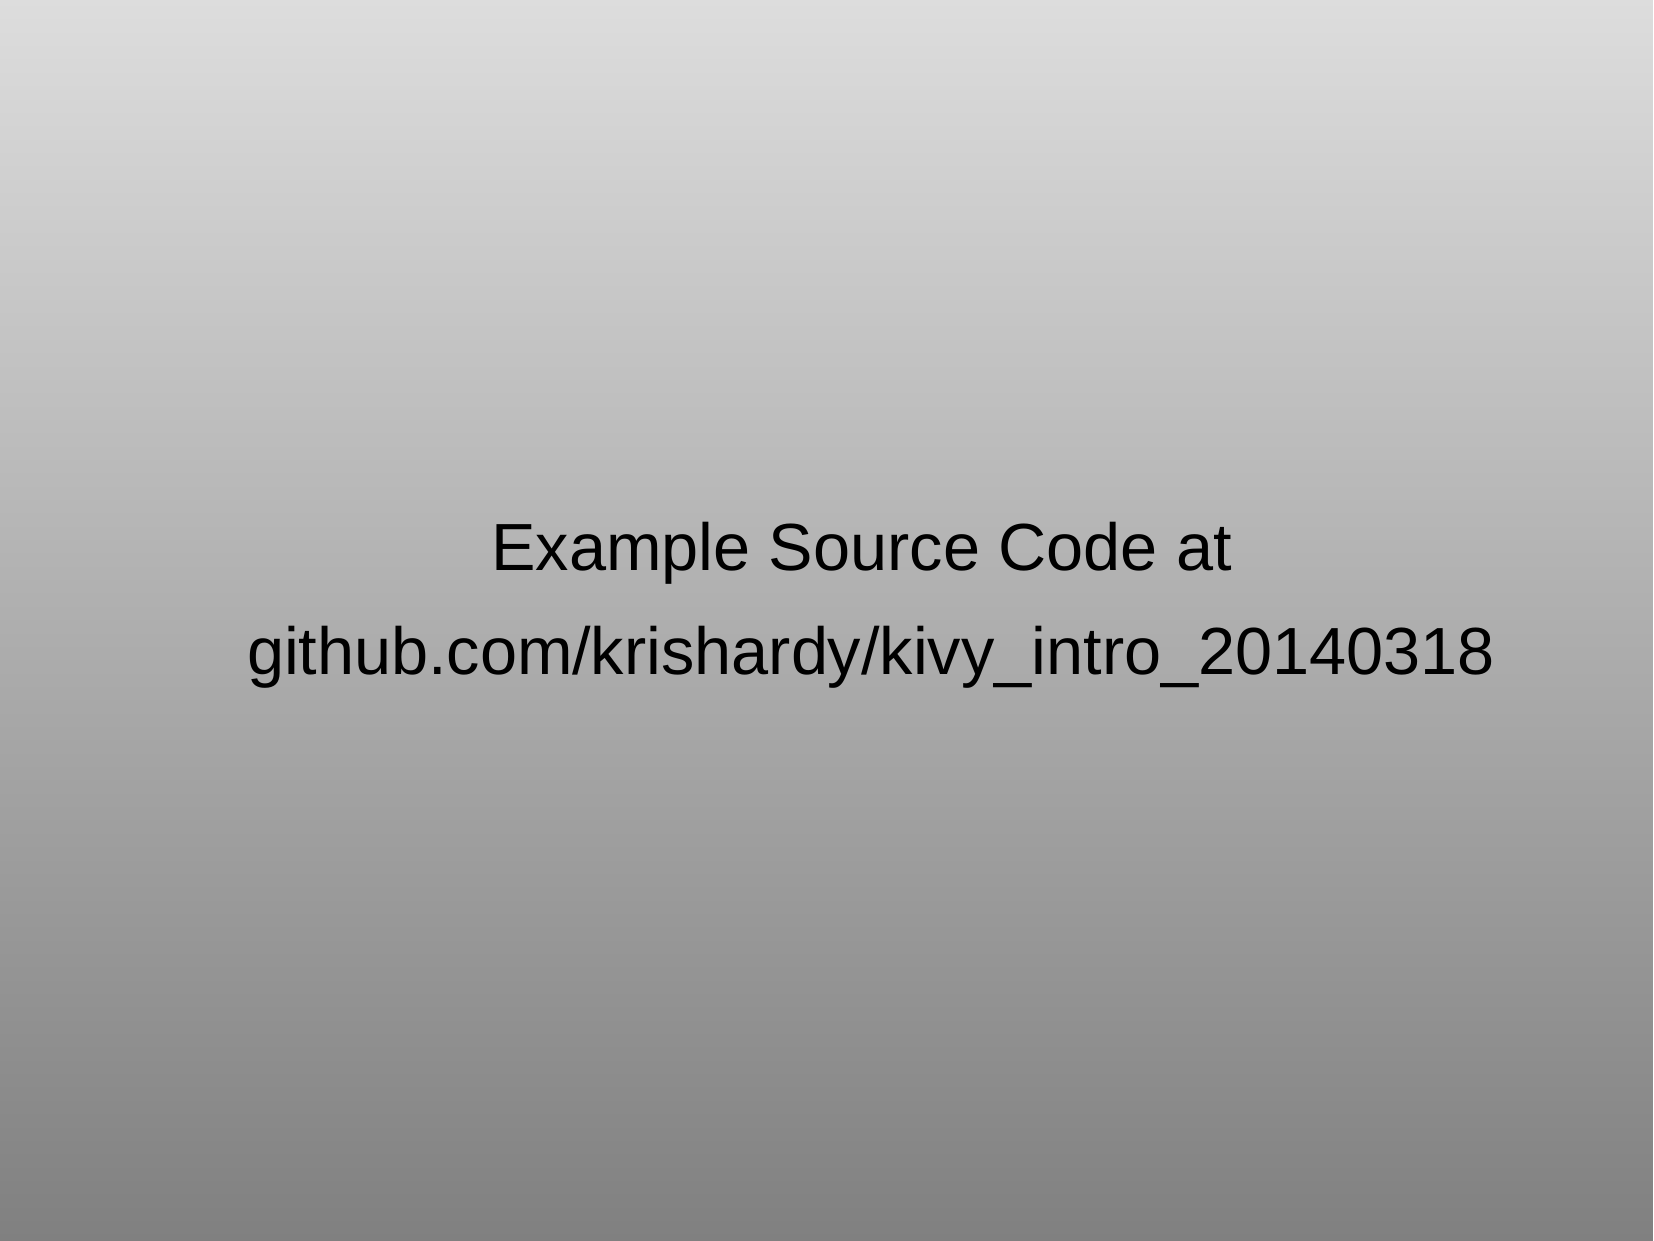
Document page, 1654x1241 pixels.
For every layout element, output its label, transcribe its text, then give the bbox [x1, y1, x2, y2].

list Example Source Code at github.com/krishardy/kivy_intro_20140318 [82, 510, 1571, 1010]
